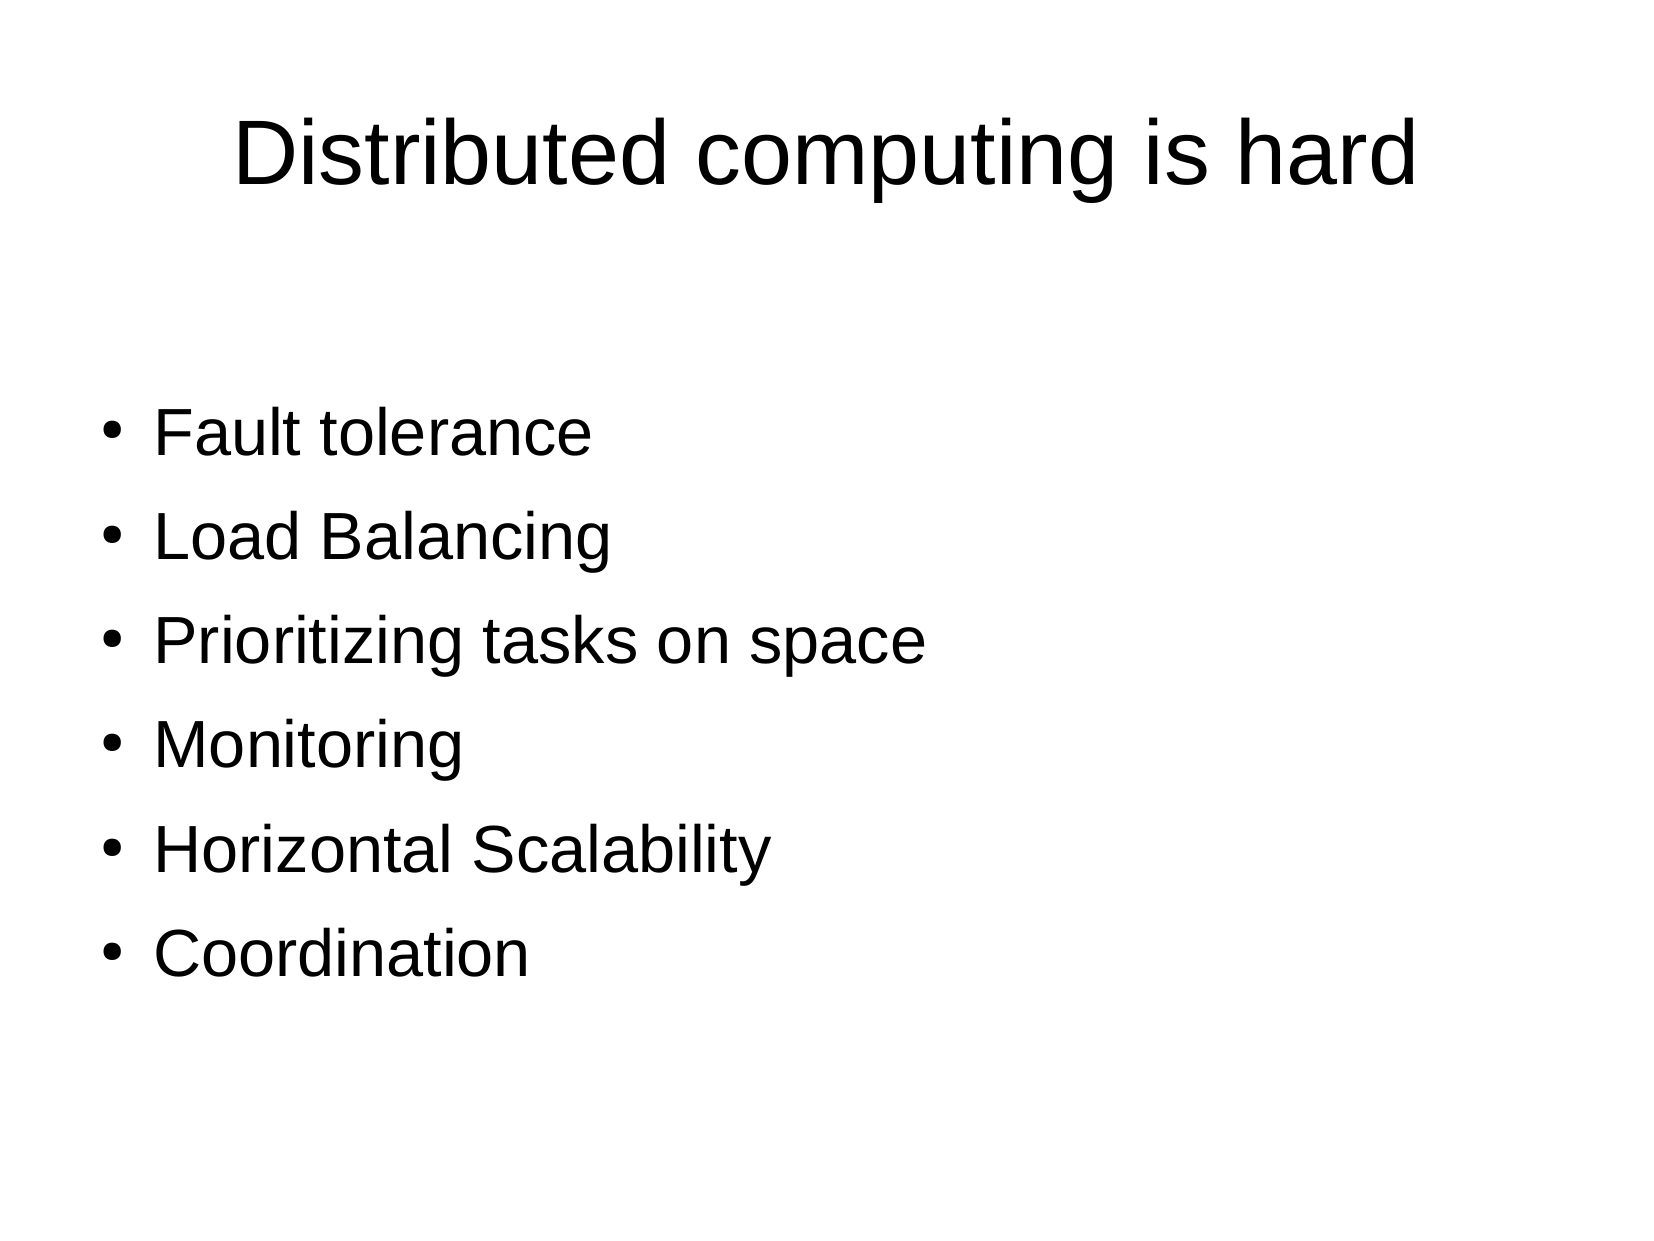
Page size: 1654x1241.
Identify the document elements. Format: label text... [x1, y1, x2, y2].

title Distributed computing is hard [82, 56, 1571, 250]
list Fault tolerance Load Balancing Prioritizing tasks on space Monitoring Horizontal Scalability Coordination [82, 290, 1571, 1109]
